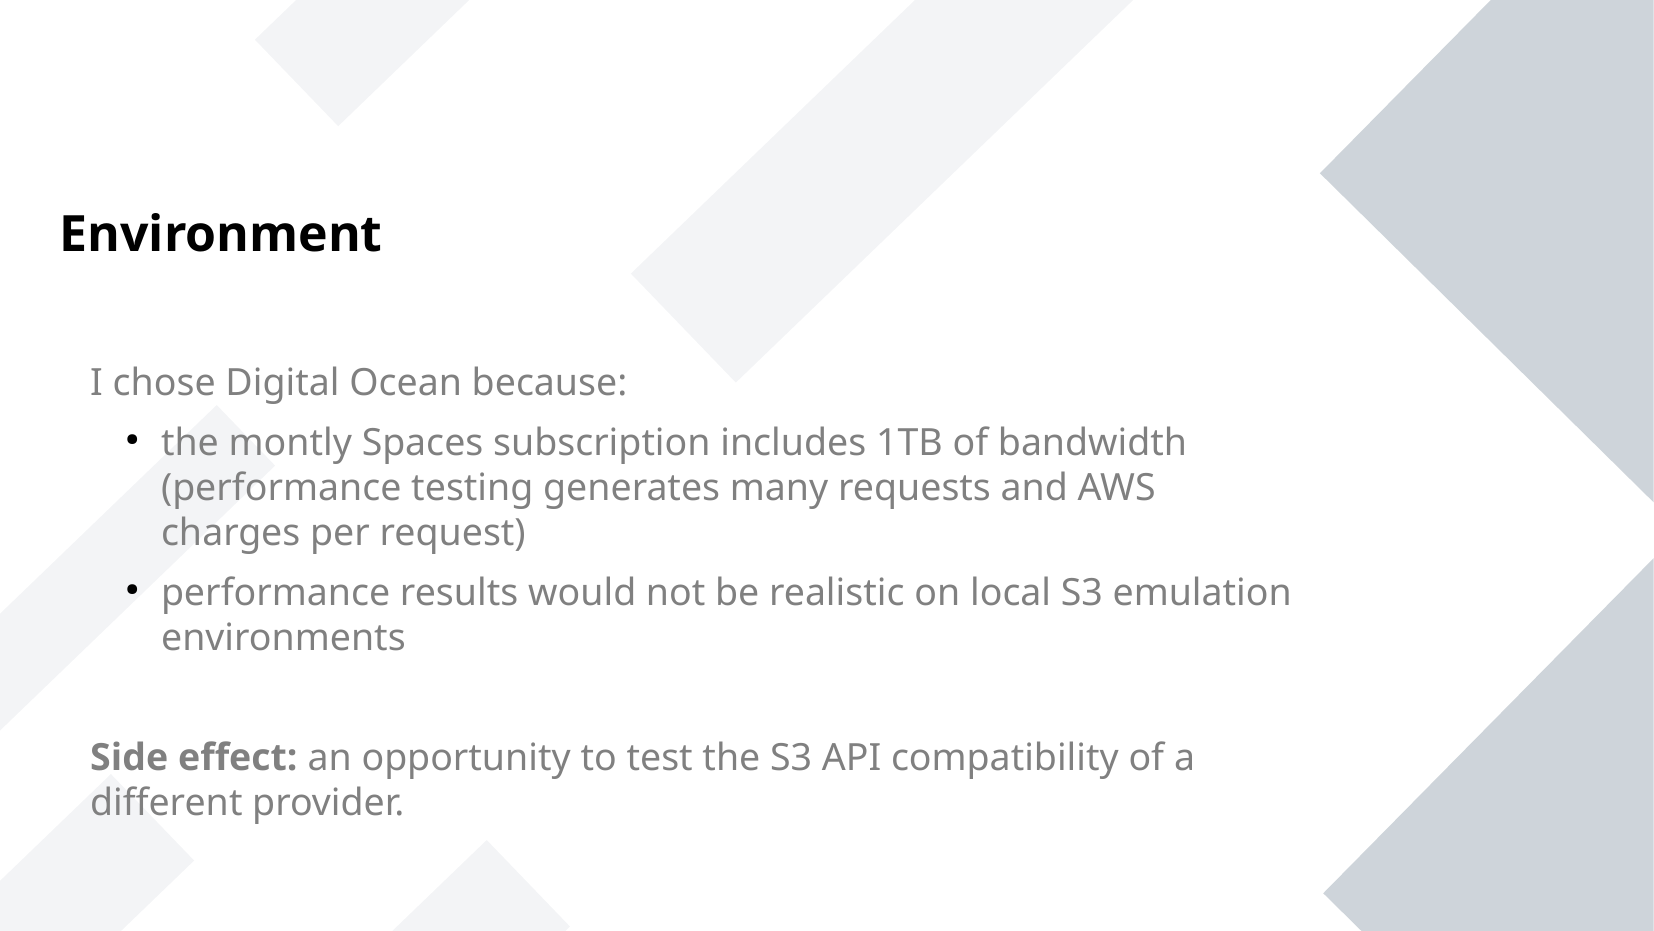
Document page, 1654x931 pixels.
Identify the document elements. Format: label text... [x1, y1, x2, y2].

text_box I chose Digital Ocean because: the montly Spaces subscription includes 1TB of bandwidth (performance testing generates many requests and AWS charges per request) performance results would not be realistic on local S3 emulation environments Side effect: an opportunity to test the S3 API compatibility of a different provider. [75, 350, 1313, 680]
text_box Environment [44, 193, 1013, 301]
